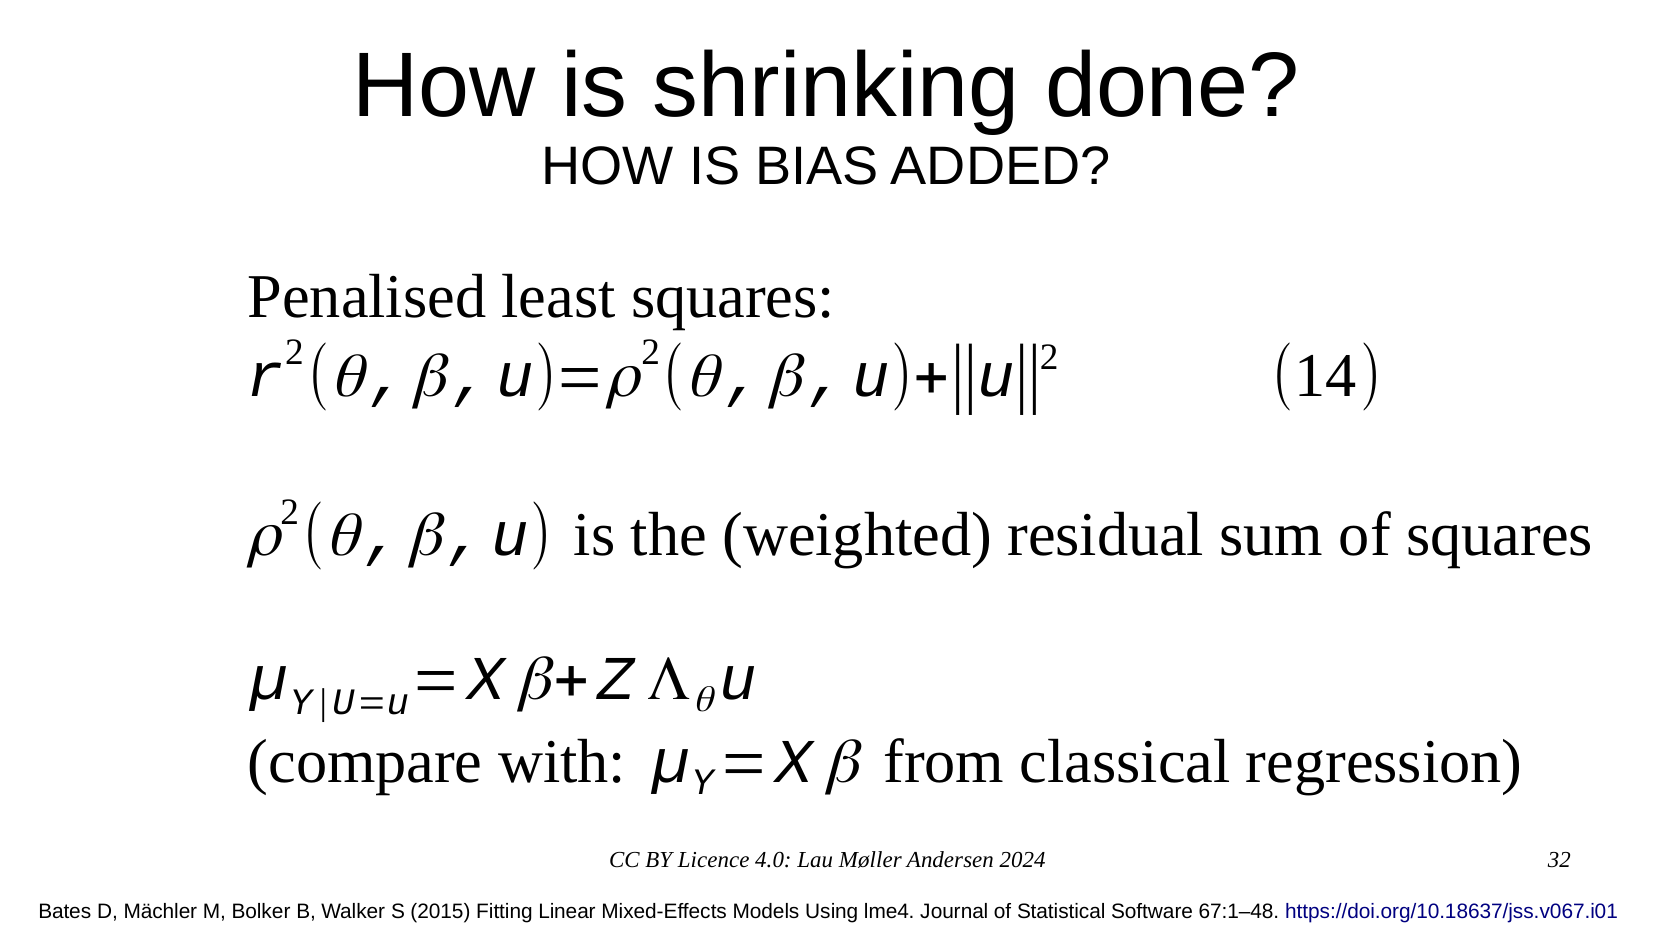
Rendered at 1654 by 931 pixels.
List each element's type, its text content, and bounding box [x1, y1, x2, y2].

chart [239, 261, 1604, 806]
title How is shrinking done? HOW IS BIAS ADDED? [82, 33, 1571, 197]
text_box Bates D, Mächler M, Bolker B, Walker S (2015) Fitting Linear Mixed-Effects Models Using lme4. Journal of Statistical Software 67:1–48. https://doi.org/10.18637/jss.v067.i01 [23, 891, 1639, 931]
